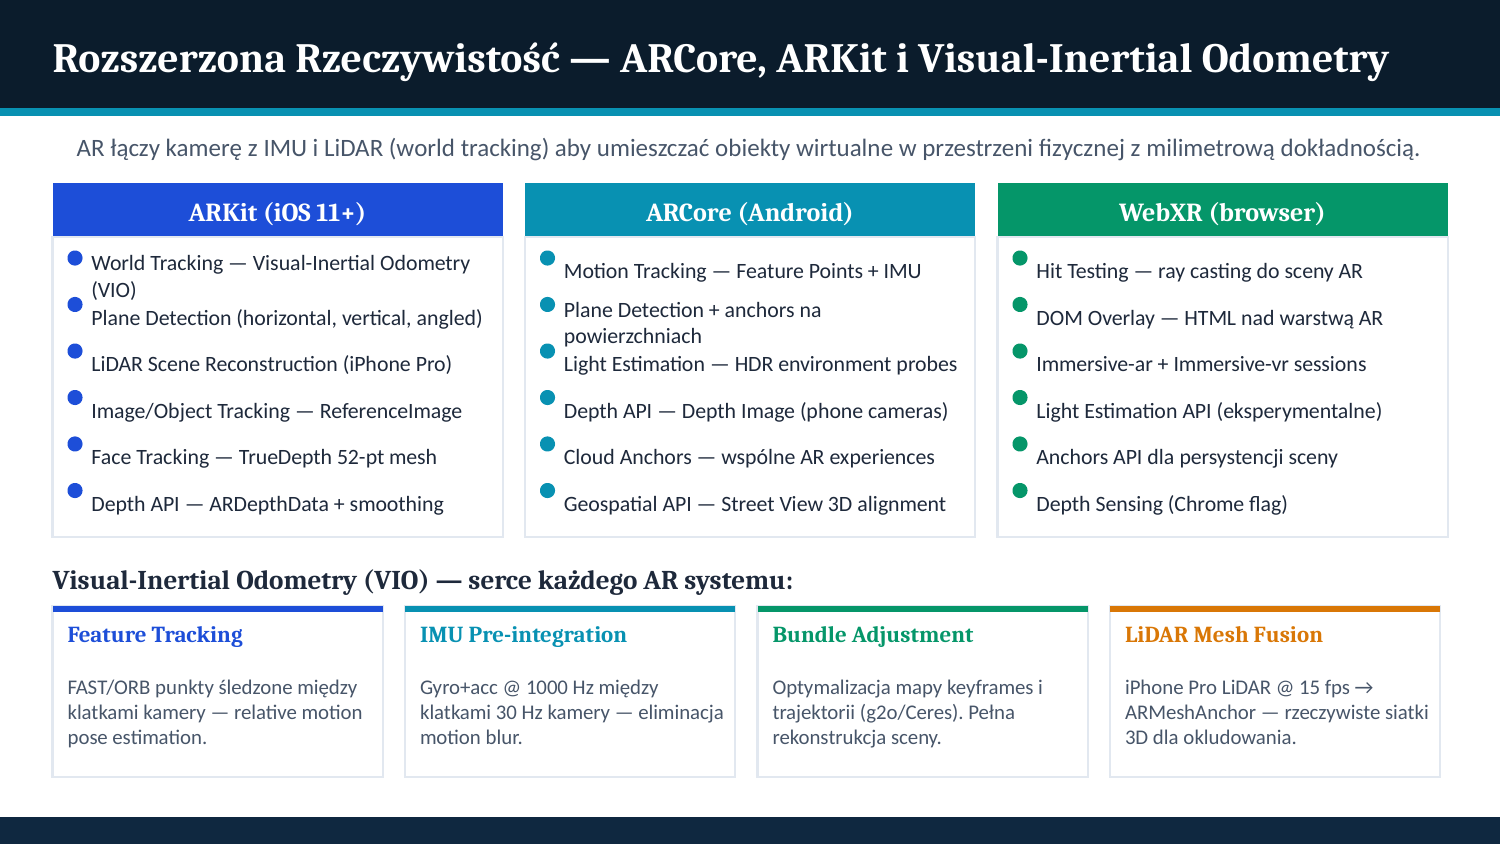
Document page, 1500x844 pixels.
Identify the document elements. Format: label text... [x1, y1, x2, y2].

text_box FAST/ORB punkty śledzone między klatkami kamery — relative motion pose estimation. [67, 657, 375, 765]
text_box Rozszerzona Rzeczywistość — ARCore, ARKit i Visual-Inertial Odometry [53, 9, 1448, 102]
text_box Image/Object Tracking — ReferenceImage [91, 388, 492, 431]
text_box Anchors API dla persystencji sceny [1036, 435, 1437, 477]
text_box [405, 606, 735, 777]
text_box Depth Sensing (Chrome flag) [1036, 481, 1437, 523]
text_box [53, 606, 383, 777]
text_box WebXR (browser) [998, 190, 1448, 233]
text_box Motion Tracking — Feature Points + IMU [564, 249, 965, 291]
text_box iPhone Pro LiDAR @ 15 fps → ARMeshAnchor — rzeczywiste siatki 3D dla okludowania. [1125, 657, 1433, 765]
text_box ARCore (Android) [525, 190, 975, 233]
text_box Immersive-ar + Immersive-vr sessions [1036, 342, 1437, 384]
text_box Bundle Adjustment [772, 615, 1080, 651]
text_box Gyro+acc @ 1000 Hz między klatkami 30 Hz kamery — eliminacja motion blur. [420, 657, 728, 765]
text_box Light Estimation API (eksperymentalne) [1036, 388, 1437, 431]
text_box IMU Pre-integration [420, 615, 728, 651]
text_box LiDAR Scene Reconstruction (iPhone Pro) [91, 342, 492, 384]
text_box [525, 183, 975, 190]
text_box [1110, 606, 1440, 777]
text_box Geospatial API — Street View 3D alignment [564, 481, 965, 523]
text_box [758, 606, 1088, 777]
text_box Visual-Inertial Odometry (VIO) — serce każdego AR systemu: [53, 558, 1448, 600]
text_box [998, 183, 1448, 190]
text_box [0, 0, 1500, 116]
text_box [0, 817, 1500, 844]
text_box Hit Testing — ray casting do sceny AR [1036, 249, 1437, 291]
text_box Depth API — ARDepthData + smoothing [91, 481, 492, 523]
text_box [53, 183, 503, 190]
text_box World Tracking — Visual-Inertial Odometry (VIO) [91, 249, 492, 291]
text_box DOM Overlay — HTML nad warstwą AR [1036, 295, 1437, 338]
text_box Cloud Anchors — wspólne AR experiences [564, 435, 965, 477]
text_box [525, 233, 975, 537]
text_box Light Estimation — HDR environment probes [564, 342, 965, 384]
text_box Plane Detection + anchors na powierzchniach [564, 295, 965, 338]
text_box LiDAR Mesh Fusion [1125, 615, 1433, 651]
text_box [53, 233, 503, 537]
text_box Plane Detection (horizontal, vertical, angled) [91, 295, 492, 338]
text_box Feature Tracking [67, 615, 375, 651]
text_box Face Tracking — TrueDepth 52-pt mesh [91, 435, 492, 477]
text_box AR łączy kamerę z IMU i LiDAR (world tracking) aby umieszczać obiekty wirtualne w przestrzeni fizycznej z milimetrową dokładnością. [53, 123, 1448, 171]
text_box Depth API — Depth Image (phone cameras) [564, 388, 965, 431]
text_box ARKit (iOS 11+) [53, 190, 503, 233]
text_box [998, 233, 1448, 537]
text_box Optymalizacja mapy keyframes i trajektorii (g2o/Ceres). Pełna rekonstrukcja sceny. [772, 657, 1080, 765]
